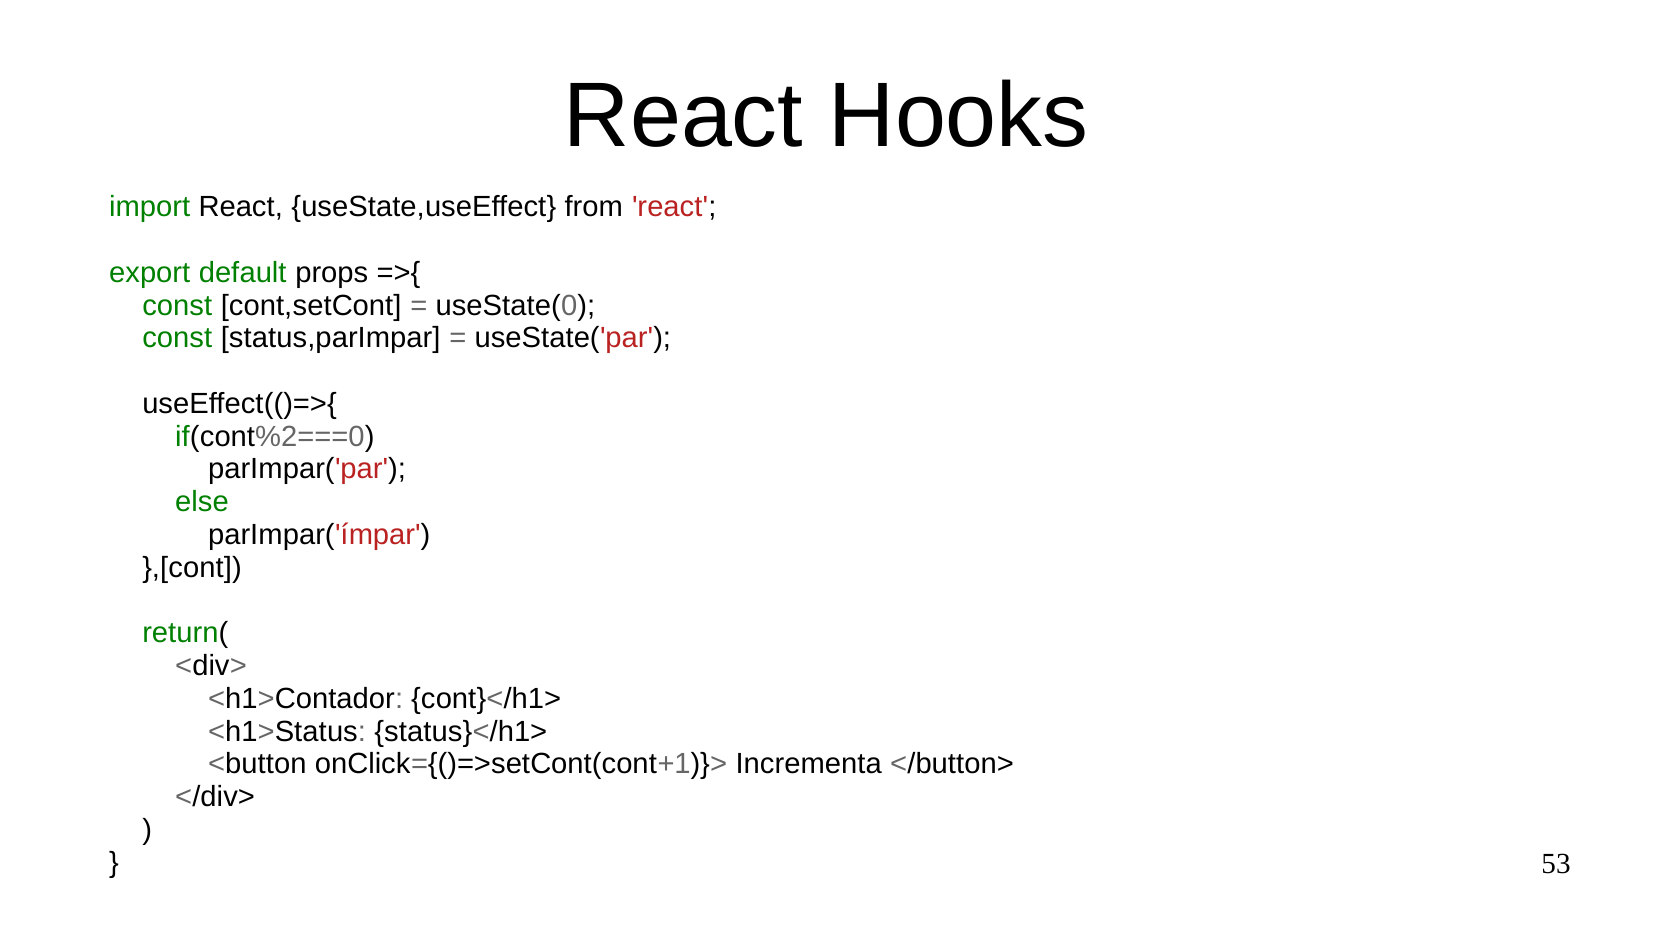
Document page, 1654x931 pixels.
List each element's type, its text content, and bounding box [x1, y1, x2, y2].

title React Hooks [82, 37, 1571, 193]
text_box import React, {useState,useEffect} from 'react'; export default props =>{ const [cont,setCont] = useState(0); const [status,parImpar] = useState('par'); useEffect(()=>{ if(cont%2===0) parImpar('par'); else parImpar('ímpar') },[cont]) return( <div> <h1>Contador: {cont}</h1> <h1>Status: {status}</h1> <button onClick={()=>setCont(cont+1)}> Incrementa </button> </div> ) } [94, 182, 1406, 886]
